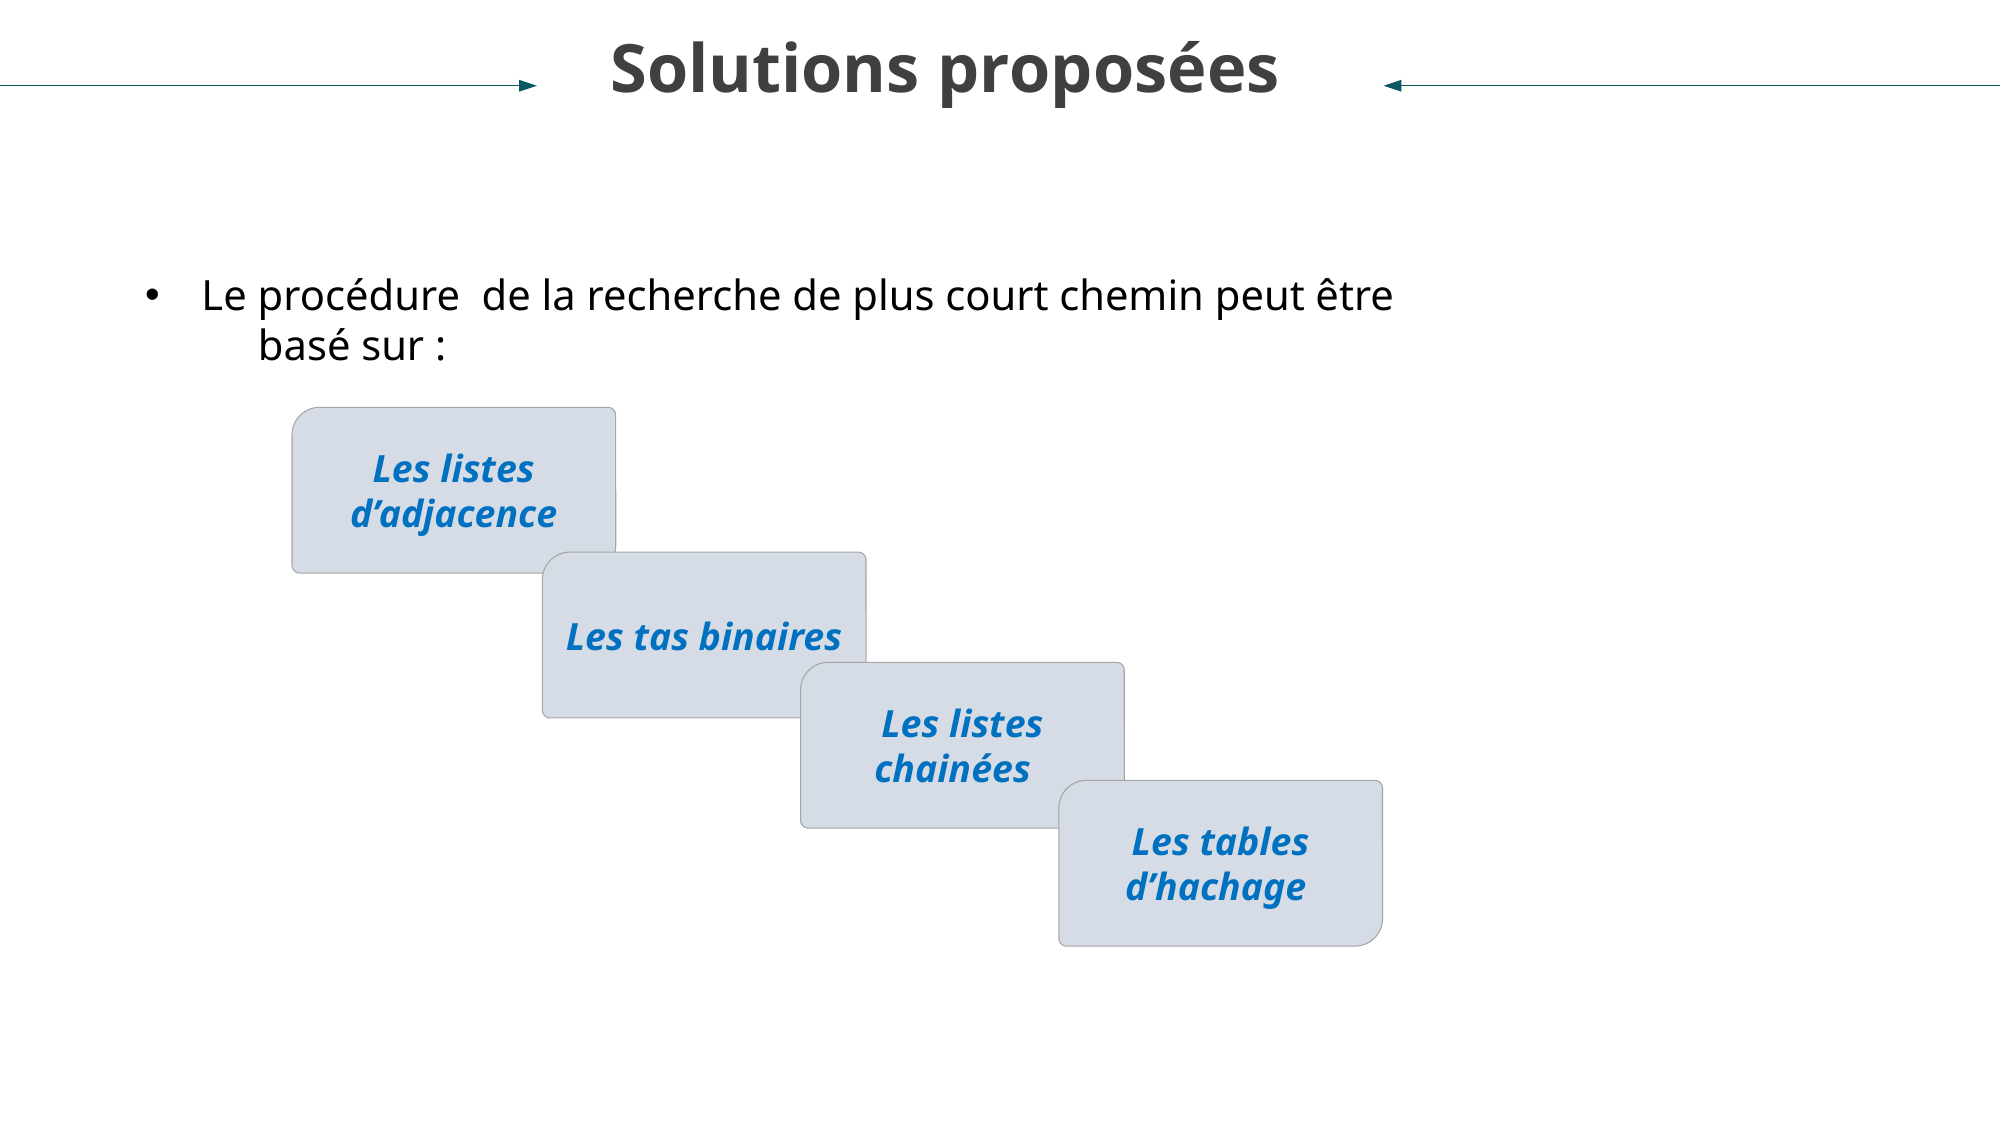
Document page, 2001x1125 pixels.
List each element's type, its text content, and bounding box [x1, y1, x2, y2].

text_box Les listes d’adjacence [292, 407, 616, 574]
text_box Le procédure de la recherche de plus court chemin peut être basé sur : [130, 261, 1511, 328]
text_box Les listes chainées [800, 662, 1125, 829]
text_box Les tas binaires [542, 552, 867, 718]
text_box Solutions proposées [0, 35, 1926, 108]
text_box Les tables d’hachage [1058, 780, 1383, 947]
